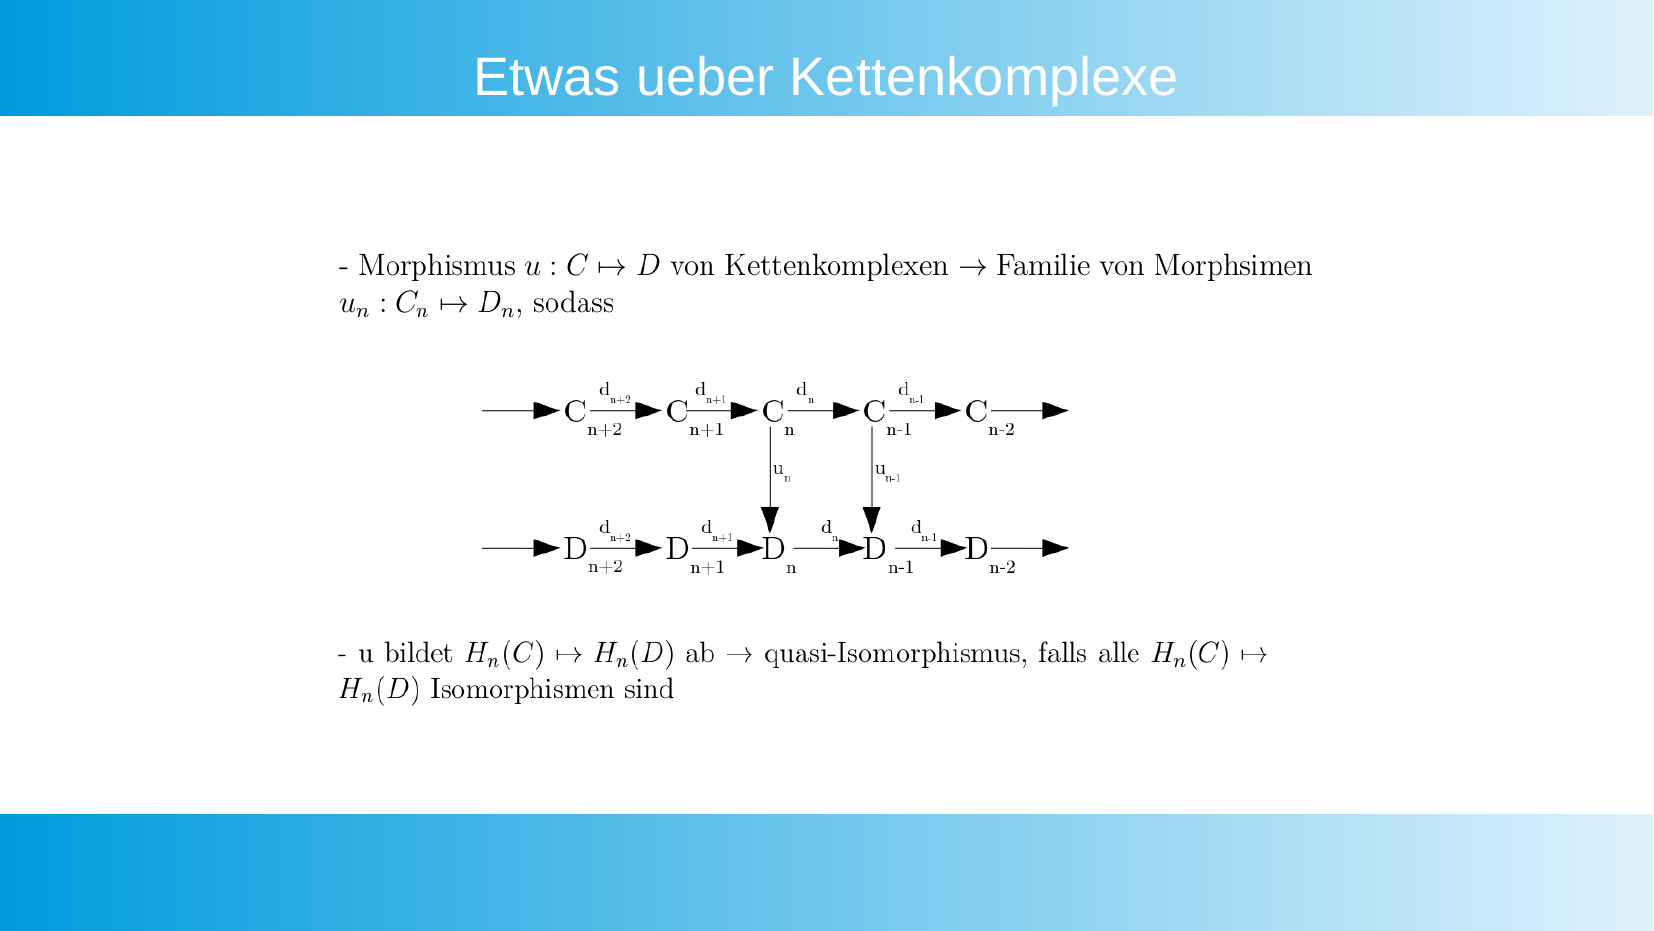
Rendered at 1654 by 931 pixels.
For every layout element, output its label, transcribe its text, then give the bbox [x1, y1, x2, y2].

picture [315, 637, 1276, 708]
picture [438, 366, 1111, 604]
picture [324, 247, 1317, 320]
title Etwas ueber Kettenkomplexe [82, 37, 1571, 116]
